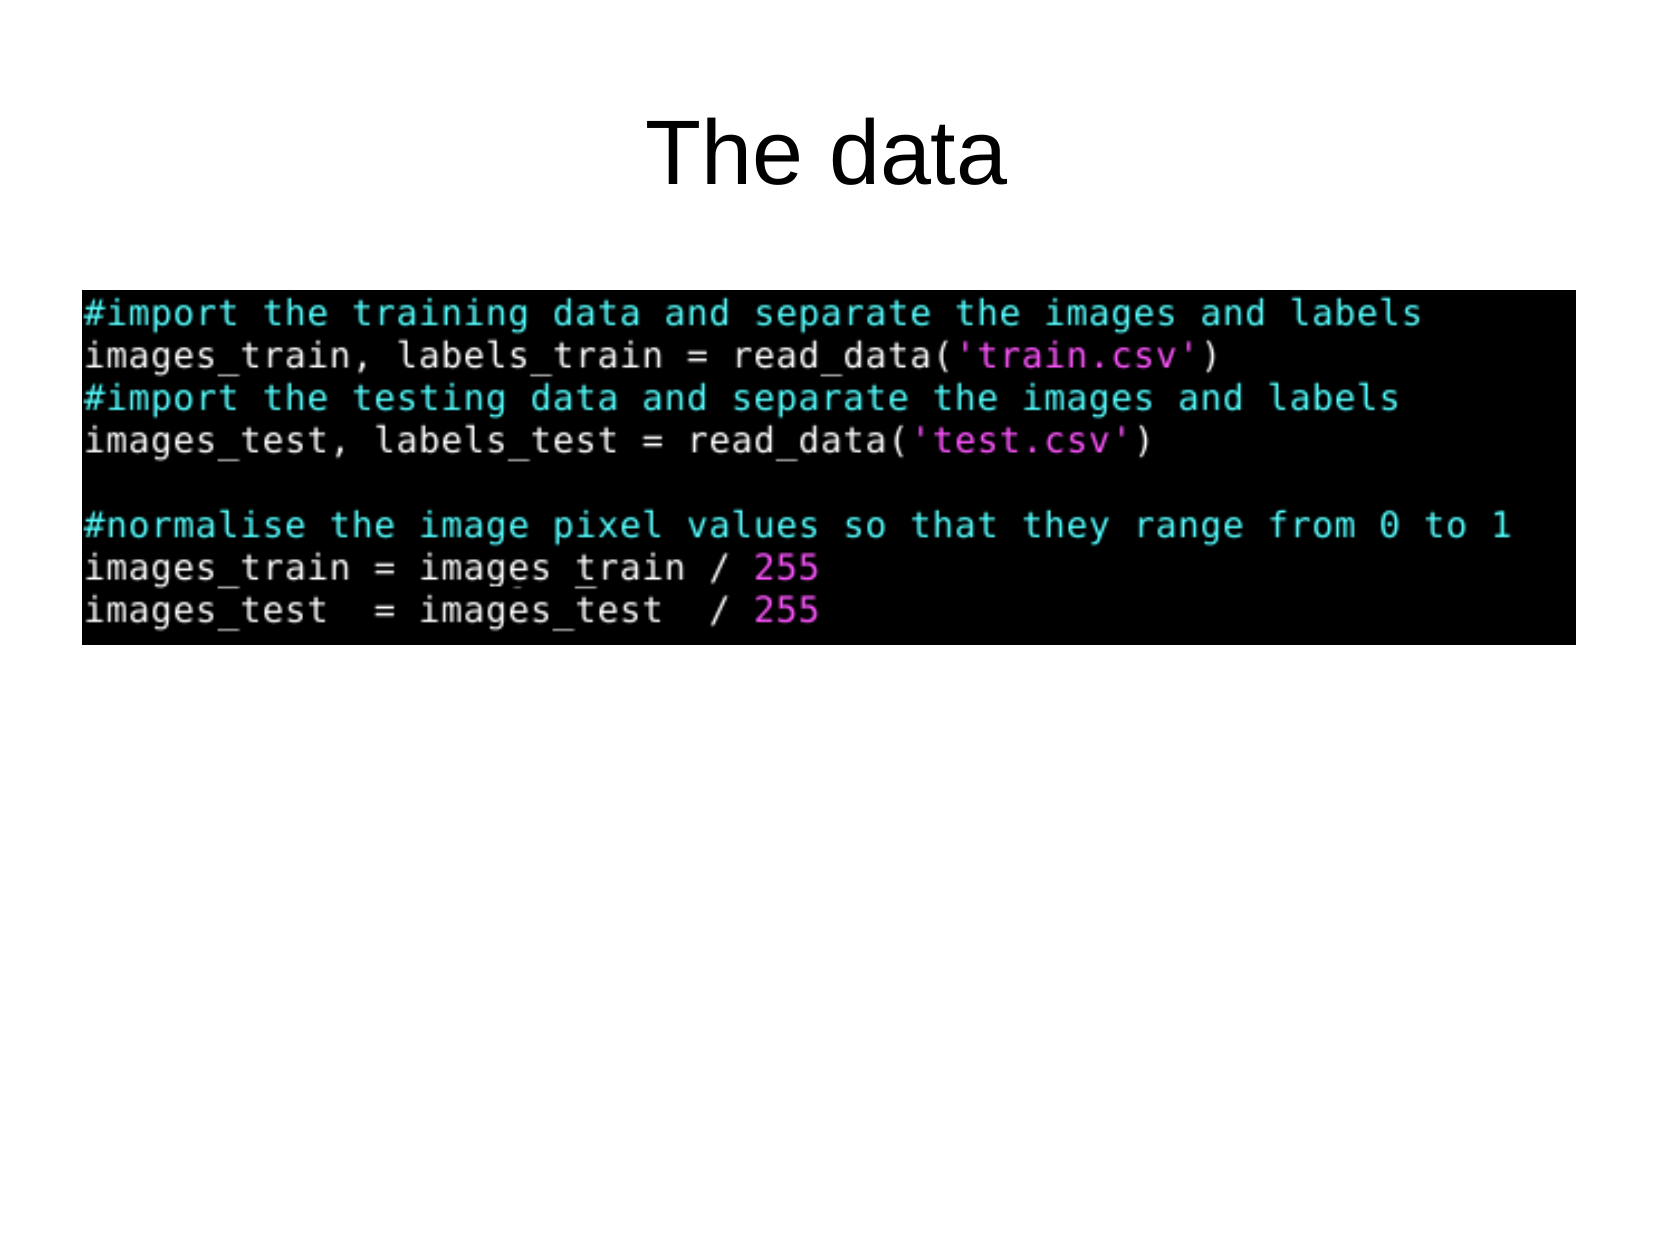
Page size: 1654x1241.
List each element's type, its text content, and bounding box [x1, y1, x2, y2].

picture [82, 290, 1576, 646]
title The data [82, 49, 1571, 257]
